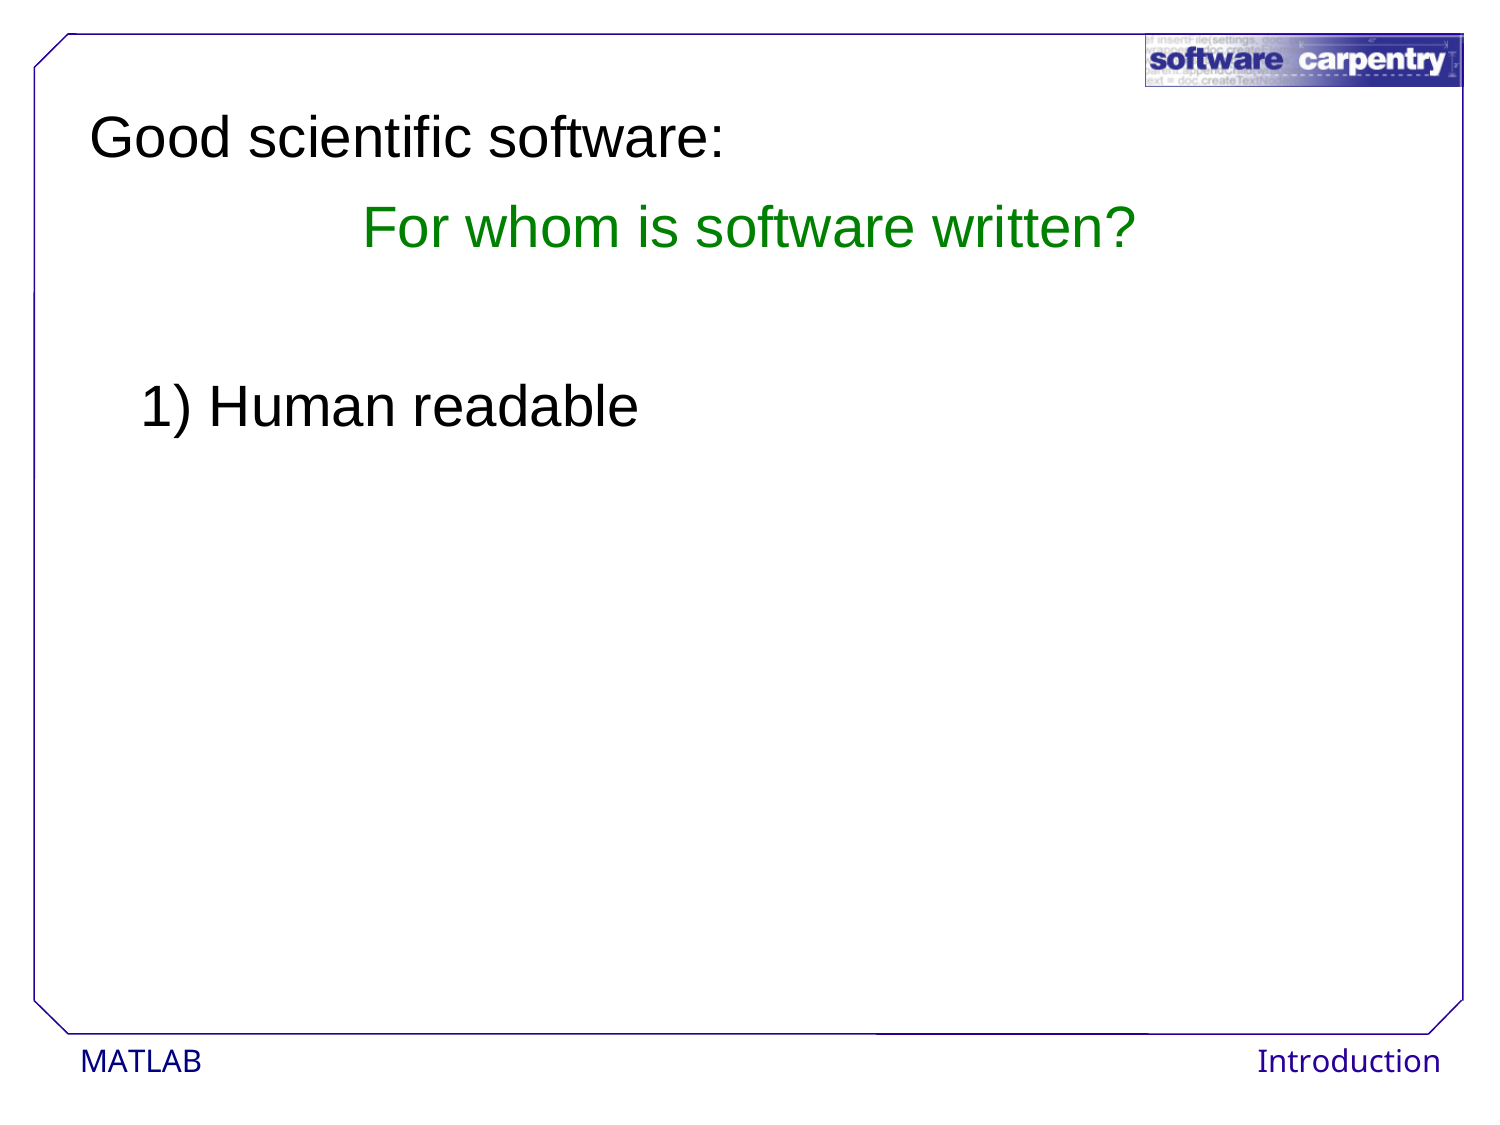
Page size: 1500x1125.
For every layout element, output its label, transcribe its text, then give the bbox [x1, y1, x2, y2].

list Good scientific software: For whom is software written? 1) Human readable [75, 99, 1426, 1013]
picture [1145, 33, 1464, 87]
